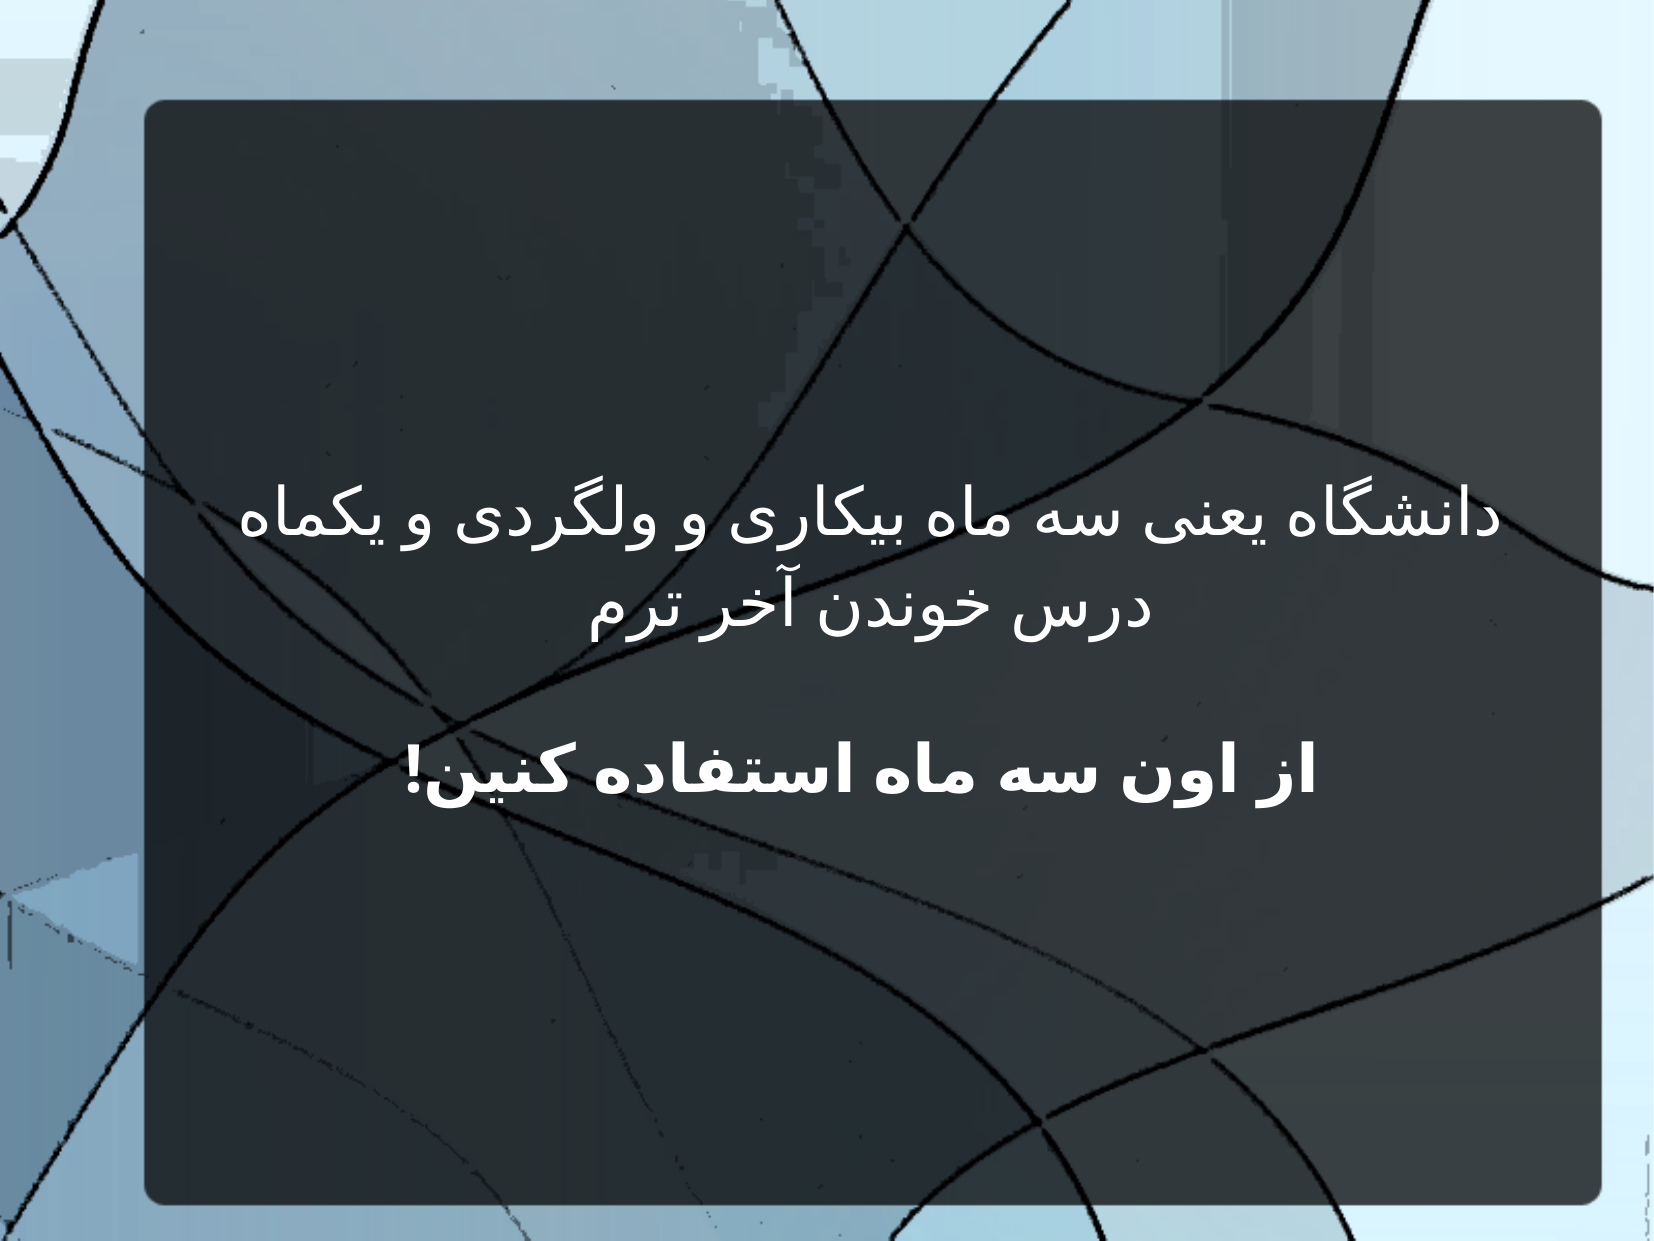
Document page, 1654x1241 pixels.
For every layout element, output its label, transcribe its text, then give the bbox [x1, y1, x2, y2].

subtitle دانشگاه یعنی سه ماه بیکاری و ولگردی و یکماه درس خوندن آخر ترم از اون سه ماه استفاده کنین! [159, 108, 1583, 1168]
picture [0, 0, 1654, 1241]
